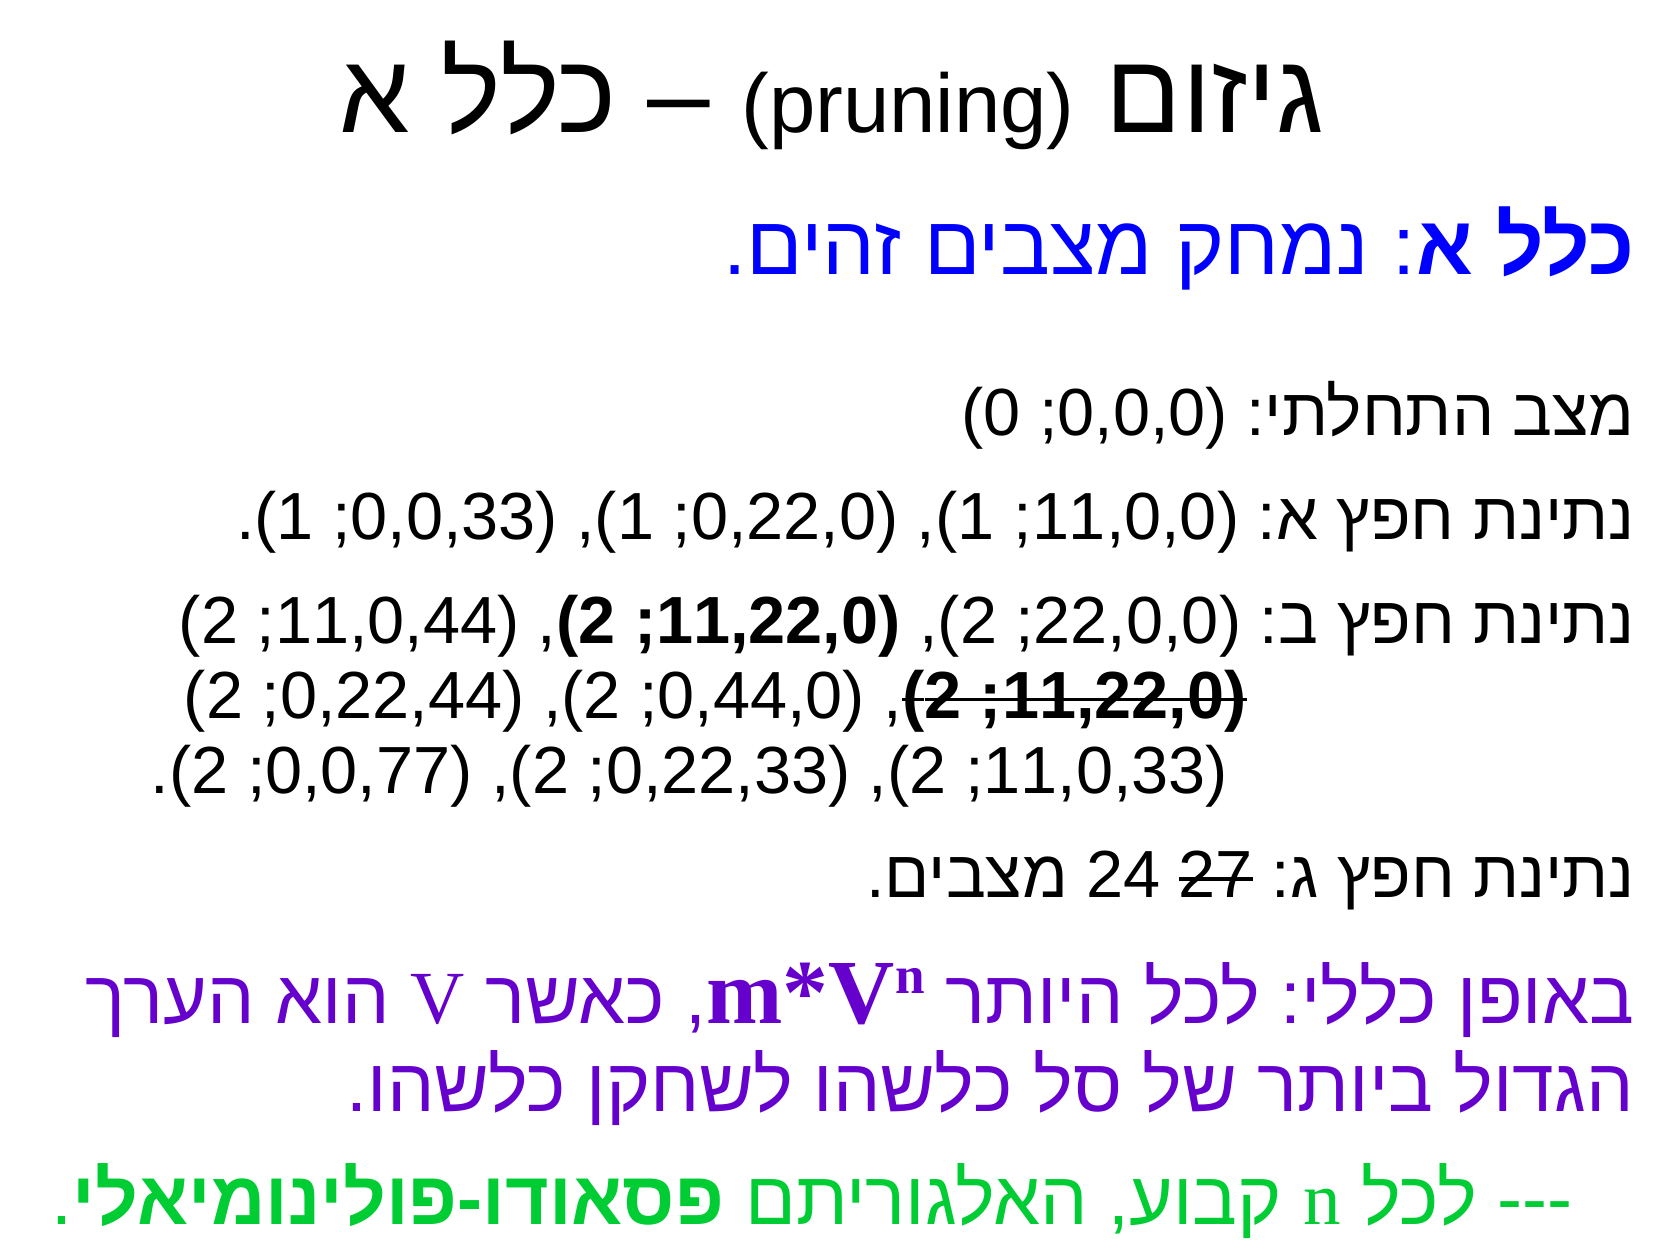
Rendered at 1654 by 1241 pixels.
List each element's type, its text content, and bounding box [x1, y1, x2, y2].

list כלל א: נמחק מצבים זהים. [0, 198, 1636, 301]
list מצב התחלתי: (0,0,0; 0) נתינת חפץ א: (11,0,0; 1), (0,22,0; 1), (0,0,33; 1). נתינת חפץ ב: (22,0,0; 2), (11,22,0; 2), (11,0,44; 2) (11,22,0; 2), (0,44,0; 2), (0,22,44; 2) (11,0,33; 2), (0,22,33; 2), (0,0,77; 2). נתינת חפץ ג: 27 24 מצבים. באופן כללי: לכל היותר m*Vn, כאשר V הוא הערך הגדול ביותר של סל כלשהו לשחקן כלשהו. --- לכל n קבוע, האלגוריתם פסאודו-פולינומיאלי. [0, 375, 1636, 1231]
title גיזום (pruning) – כלל א [10, 18, 1654, 169]
